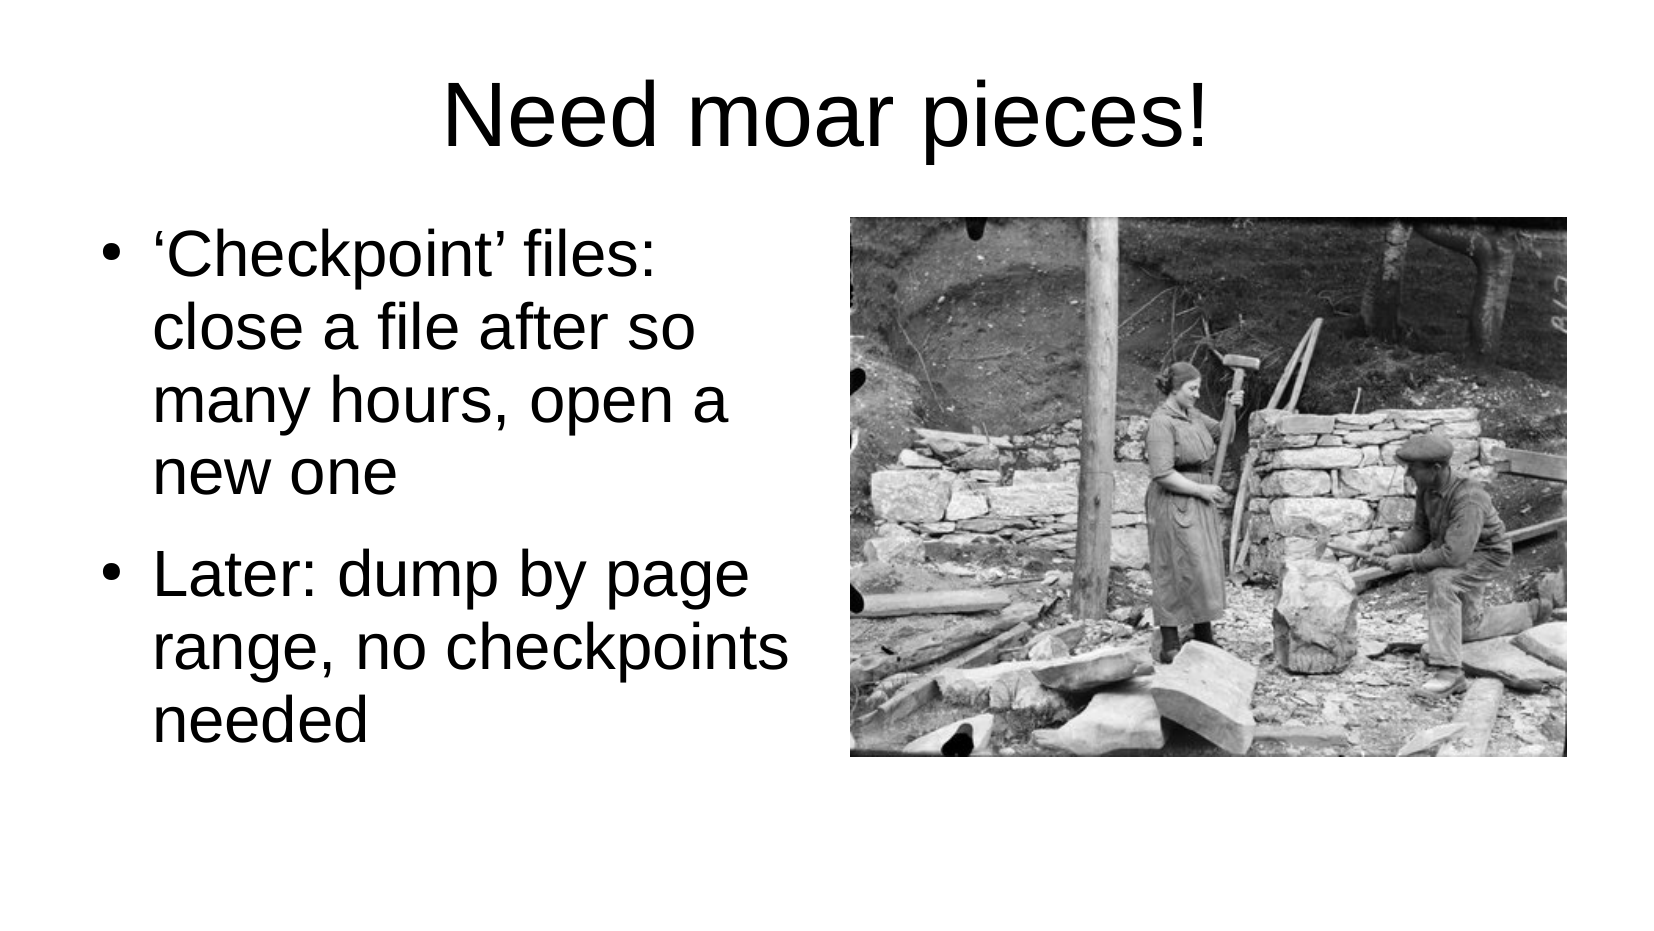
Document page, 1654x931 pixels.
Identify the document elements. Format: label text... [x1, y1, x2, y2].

title Need moar pieces! [82, 37, 1571, 193]
picture [850, 217, 1567, 758]
list ‘Checkpoint’ files: close a file after so many hours, open a new one Later: dump by page range, no checkpoints needed [82, 217, 809, 758]
